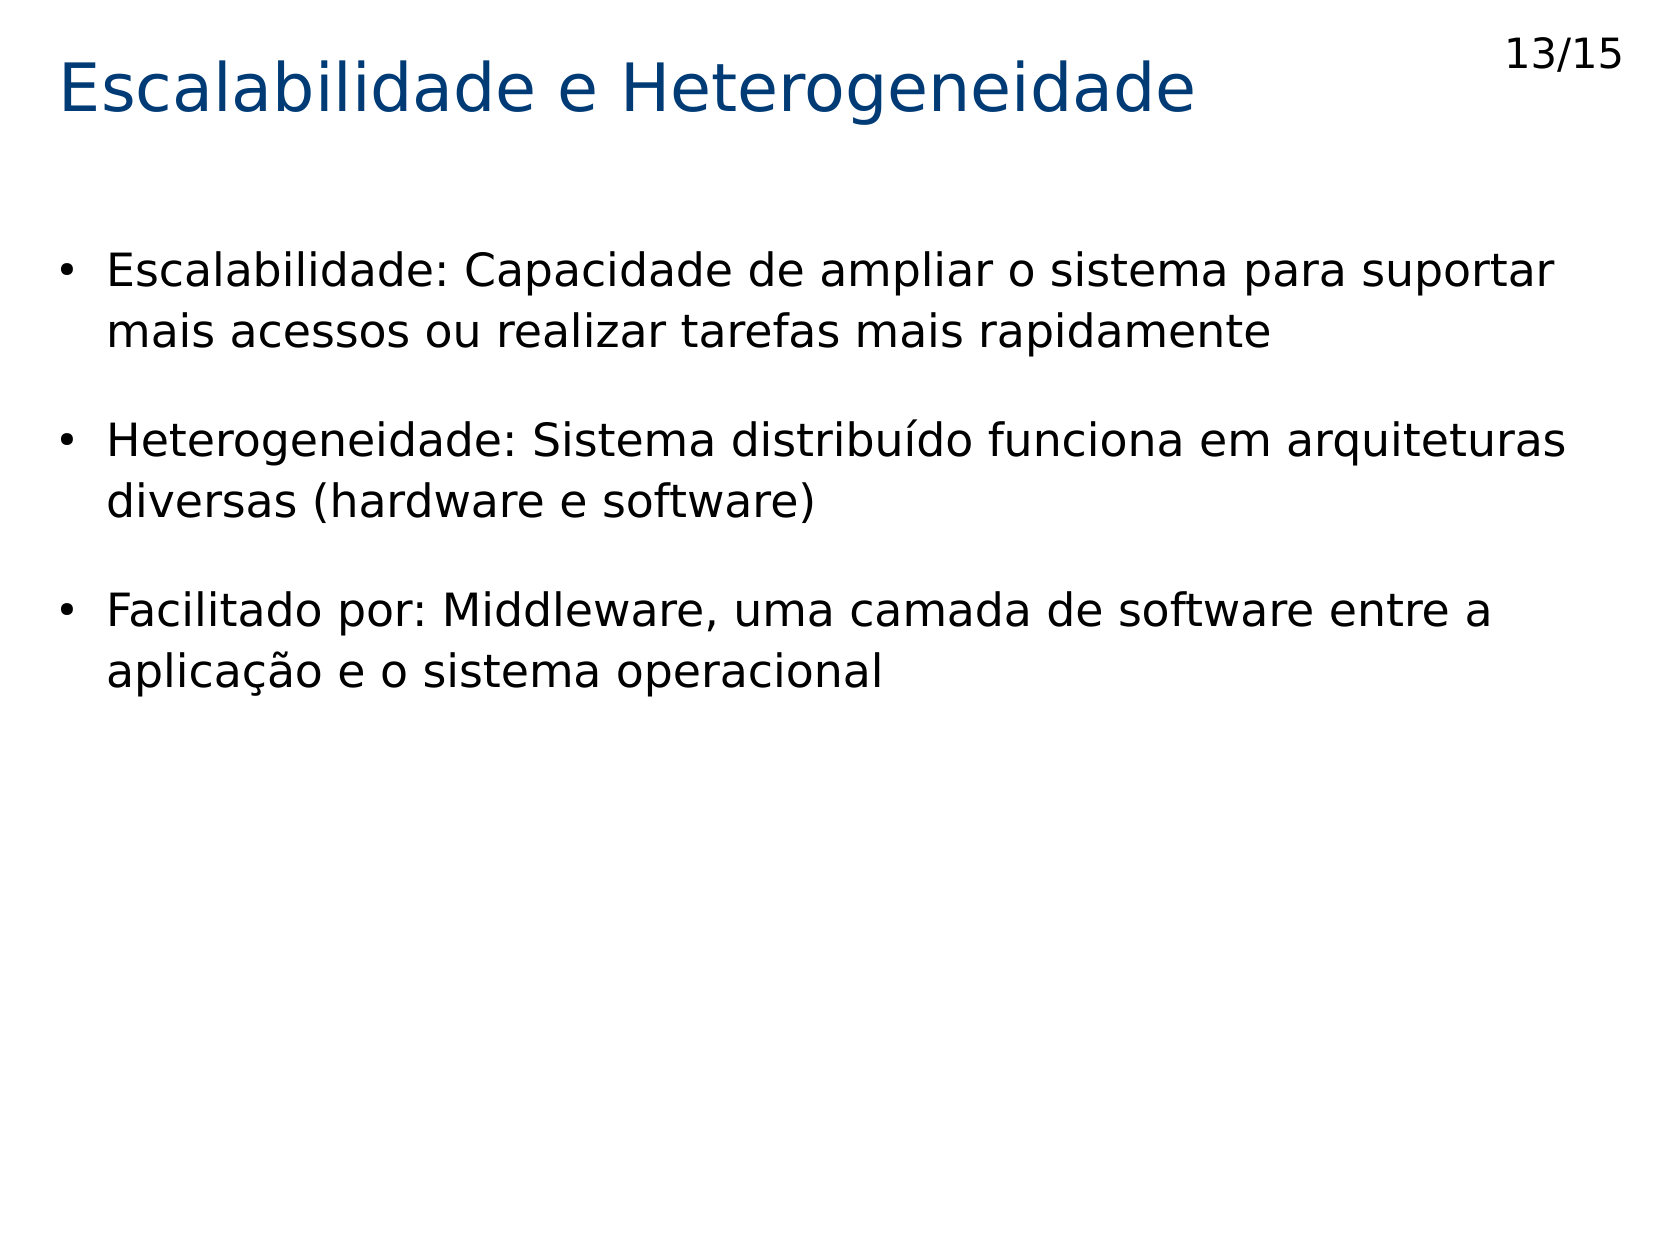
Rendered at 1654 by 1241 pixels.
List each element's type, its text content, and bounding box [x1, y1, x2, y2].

list Escalabilidade: Capacidade de ampliar o sistema para suportar mais acessos ou realizar tarefas mais rapidamente Heterogeneidade: Sistema distribuído funciona em arquiteturas diversas (hardware e software) Facilitado por: Middleware, uma camada de software entre a aplicação e o sistema operacional [59, 236, 1595, 1211]
title Escalabilidade e Heterogeneidade [59, 29, 1506, 148]
